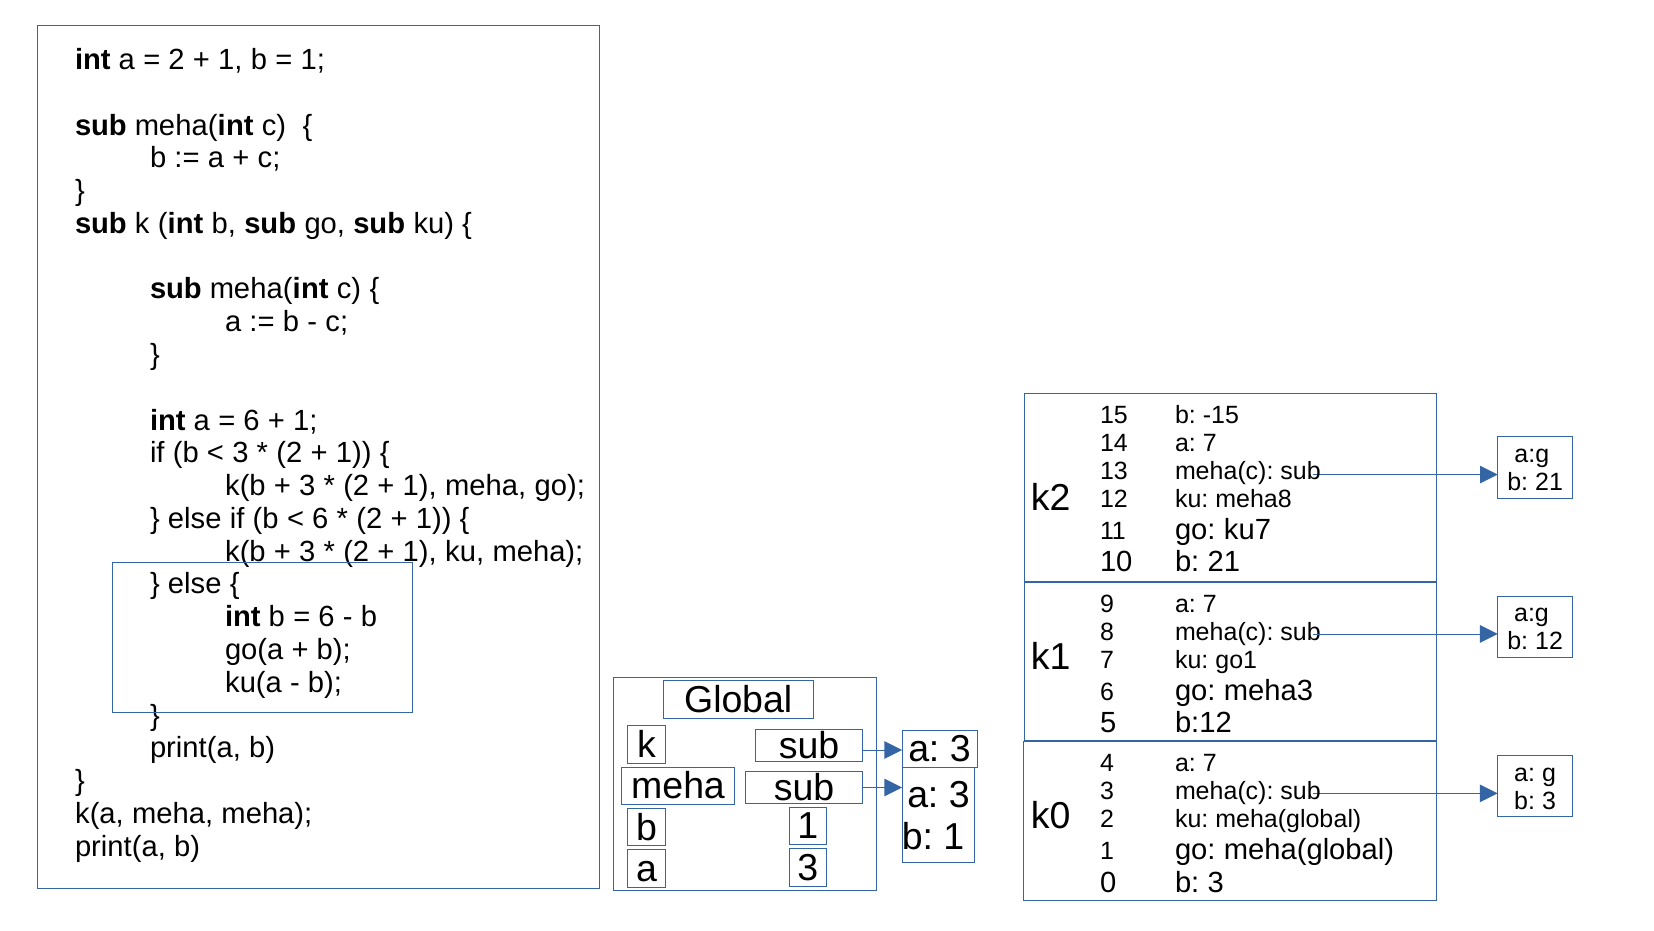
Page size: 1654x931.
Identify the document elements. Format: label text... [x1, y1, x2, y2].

text_box k1 [1016, 628, 1086, 685]
text_box 3 [789, 848, 827, 887]
text_box 15 b: -15 14 a: 7 13 meha(c): sub 12 ku: meha8 11 go: ku7 10 b: 21 [1085, 393, 1409, 586]
text_box Global [663, 680, 814, 719]
text_box k [627, 725, 666, 764]
text_box a:g b: 12 [1497, 596, 1573, 658]
text_box a: 3 [902, 730, 978, 768]
text_box a:g b: 21 [1497, 436, 1573, 499]
text_box k0 [1015, 787, 1085, 845]
text_box a: 3 b: 1 [902, 767, 975, 863]
text_box k2 [1016, 468, 1085, 526]
text_box 9 a: 7 8 meha(c): sub 7 ku: go1 6 go: meha3 5 b:12 [1085, 586, 1409, 741]
text_box sub [745, 771, 863, 804]
text_box sub [755, 729, 863, 762]
text_box b [627, 808, 666, 846]
text_box a [627, 849, 666, 888]
text_box 1 [789, 807, 827, 845]
subtitle int a = 2 + 1, b = 1; sub meha(int c) { b := a + c; } sub k (int b, sub go, sub ku) { sub meha(int c) { a := b - c; } int a = 6 + 1; if (b < 3 * (2 + 1)) { k(b + 3 * (2 + 1), meha, go); } else if (b < 6 * (2 + 1)) { k(b + 3 * (2 + 1), ku, meha); } else { int b = 6 - b go(a + b); ku(a - b); } print(a, b) } k(a, meha, meha); print(a, b) [75, 43, 638, 863]
text_box 4 a: 7 3 meha(c): sub 2 ku: meha(global) 1 go: meha(global) 0 b: 3 [1085, 741, 1437, 916]
text_box meha [621, 767, 735, 805]
text_box a: g b: 3 [1497, 755, 1573, 817]
